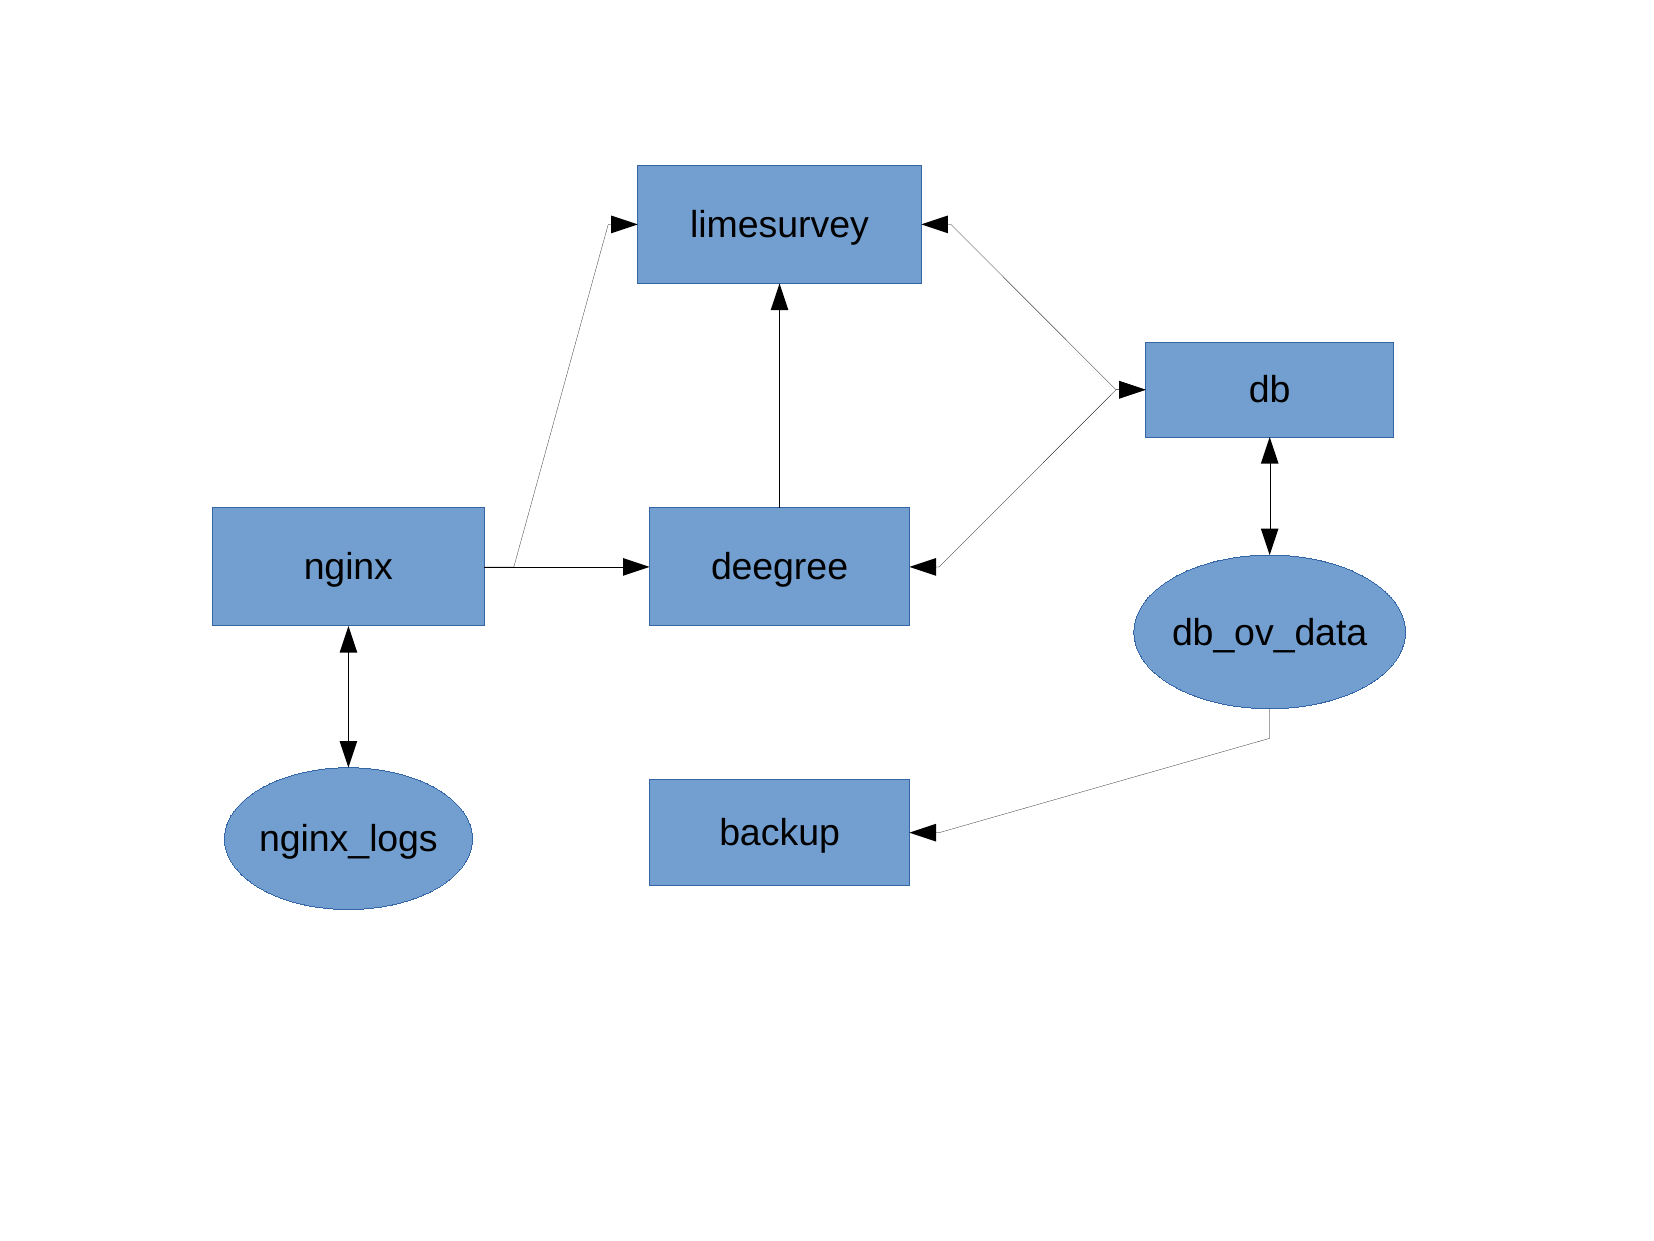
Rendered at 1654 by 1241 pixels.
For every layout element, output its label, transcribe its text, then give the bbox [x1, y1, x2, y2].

text_box deegree [649, 507, 910, 626]
text_box limesurvey [637, 165, 922, 284]
text_box db [1145, 342, 1394, 438]
text_box nginx_logs [224, 767, 473, 910]
text_box nginx [212, 507, 485, 626]
text_box db_ov_data [1133, 555, 1406, 709]
text_box backup [649, 779, 910, 886]
